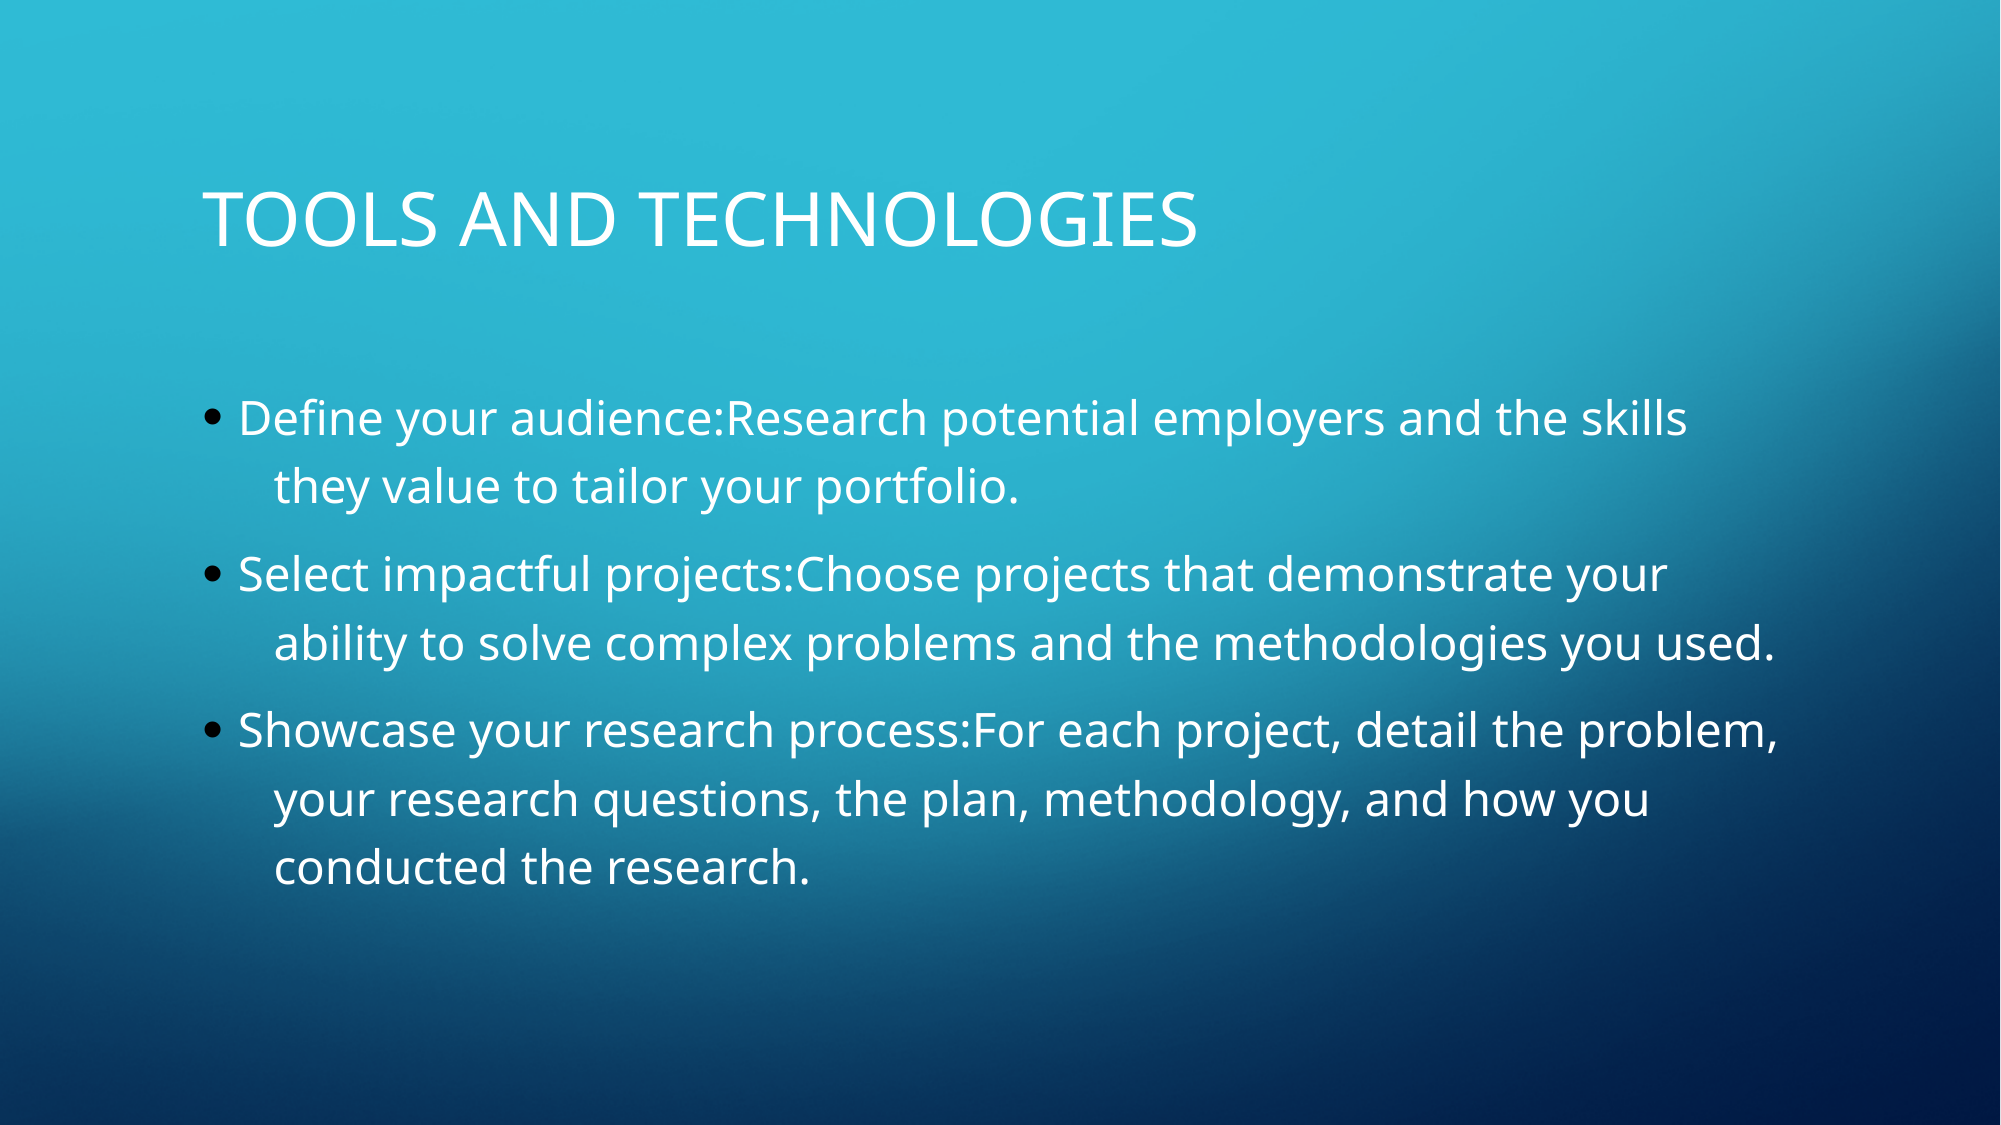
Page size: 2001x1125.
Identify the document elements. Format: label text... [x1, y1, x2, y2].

title Tools and technologies [187, 101, 1813, 344]
list Define your audience:Research potential employers and the skills they value to tailor your portfolio. Select impactful projects:Choose projects that demonstrate your ability to solve complex problems and the methodologies you used. Showcase your research process:For each project, detail the problem, your research questions, the plan, methodology, and how you conducted the research. [187, 369, 1813, 951]
